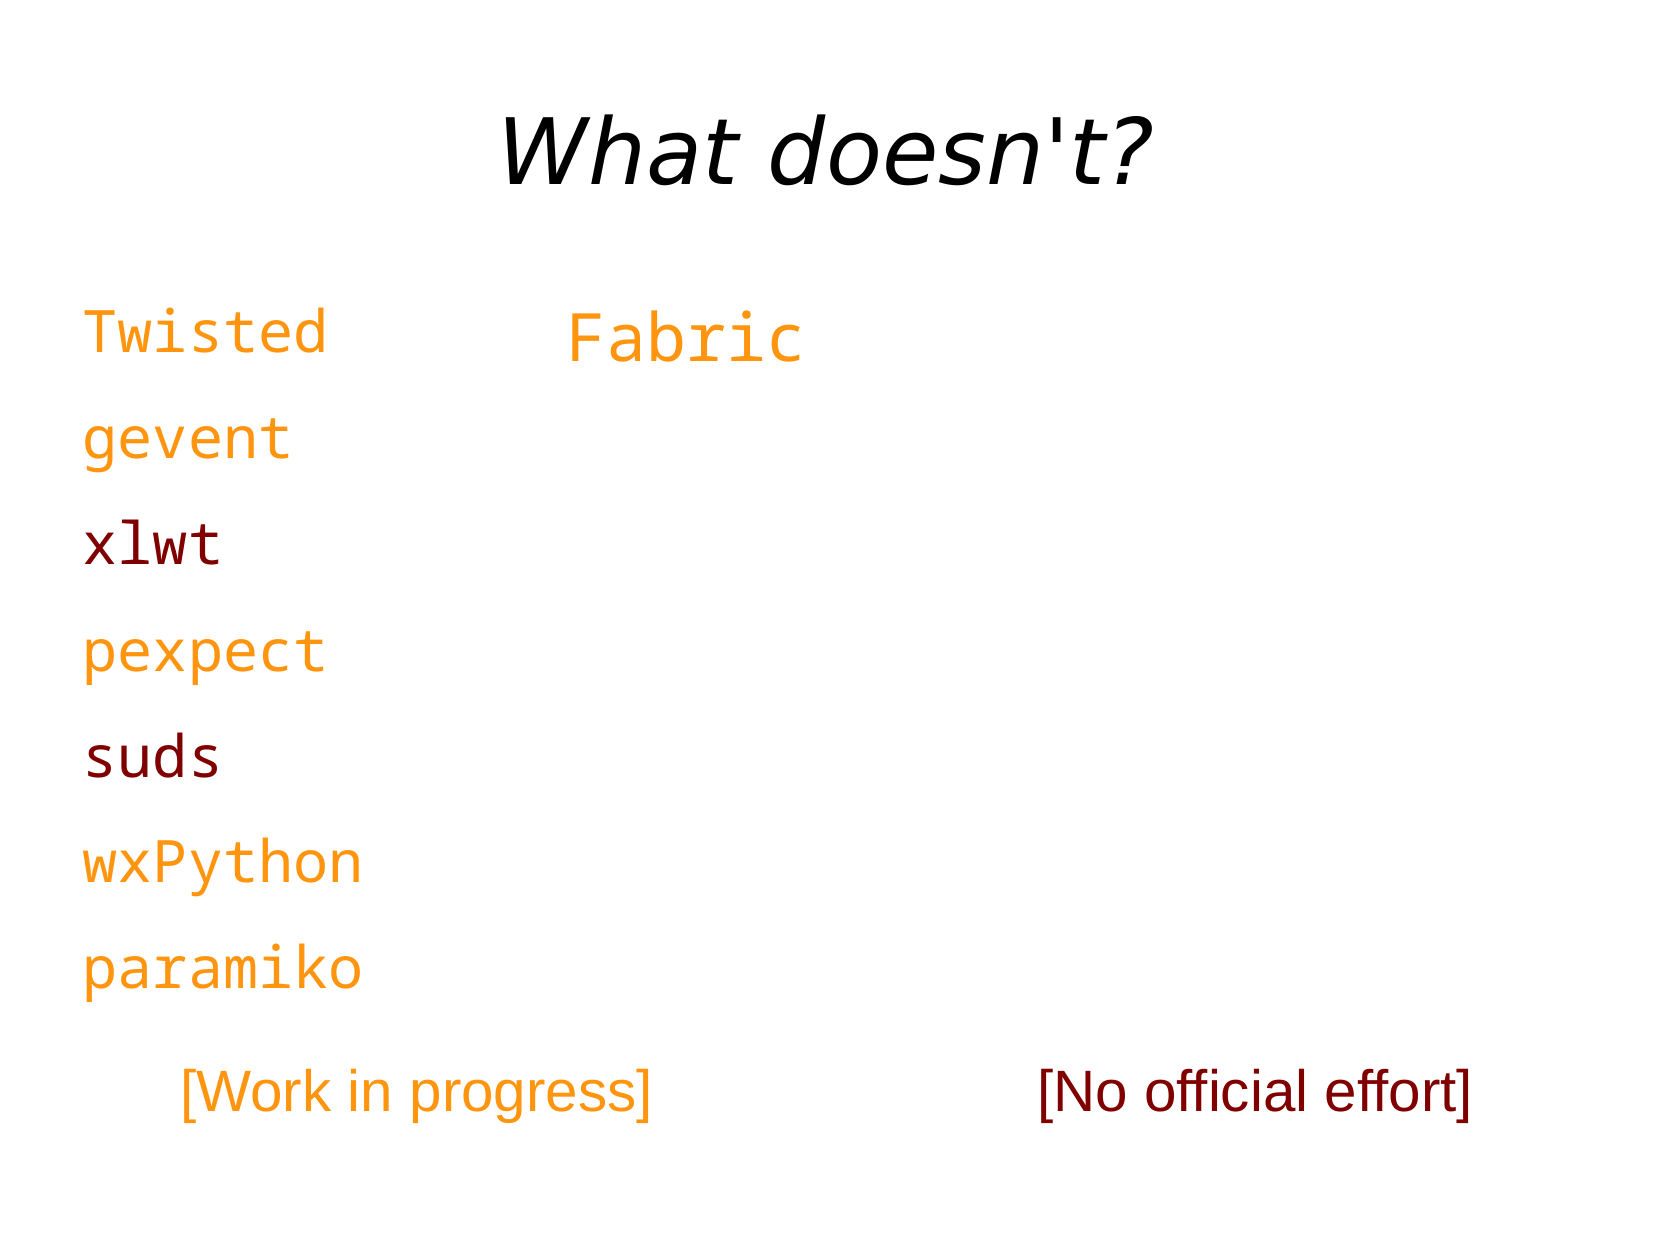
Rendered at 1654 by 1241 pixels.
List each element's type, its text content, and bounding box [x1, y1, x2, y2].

text_box [No official effort] [1015, 1051, 1489, 1132]
list Fabric [566, 290, 1571, 1010]
list Twisted gevent xlwt pexpect suds wxPython paramiko [82, 290, 566, 1010]
text_box [Work in progress] [165, 1051, 680, 1132]
title What doesn't? [82, 49, 1571, 257]
